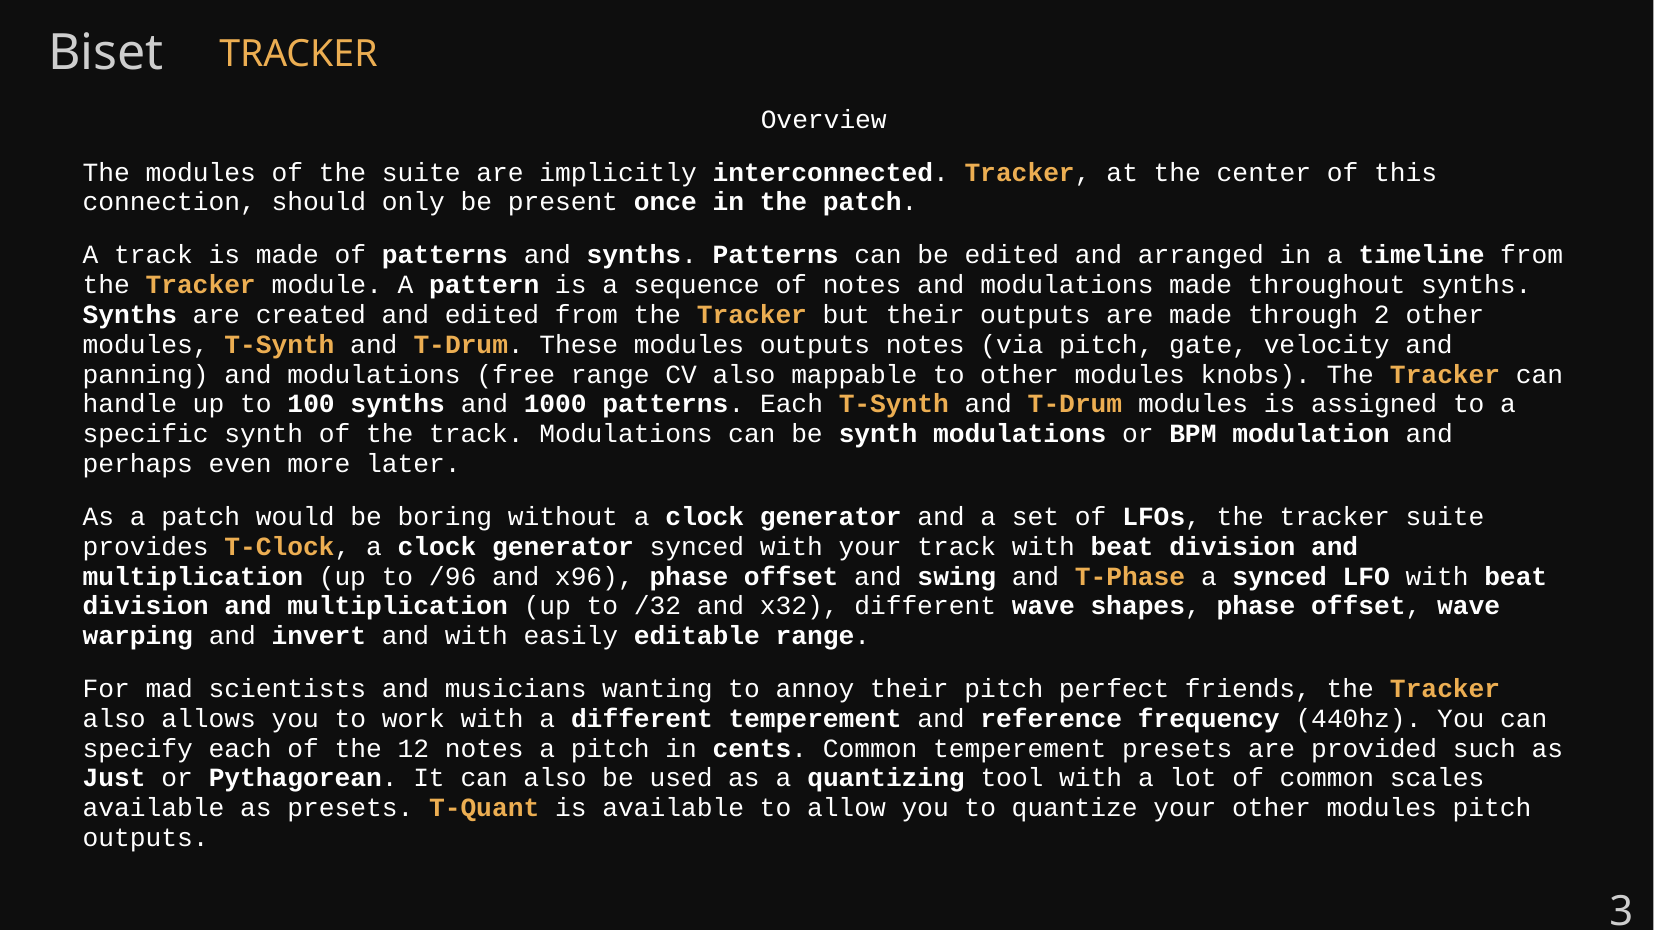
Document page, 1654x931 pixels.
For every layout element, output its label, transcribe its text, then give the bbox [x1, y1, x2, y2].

text_box 3 [1594, 873, 1654, 931]
title Biset [5, 23, 207, 77]
text_box TRACKER [204, 19, 393, 80]
list Overview The modules of the suite are implicitly interconnected. Tracker, at the center of this connection, should only be present once in the patch. A track is made of patterns and synths. Patterns can be edited and arranged in a timeline from the Tracker module. A pattern is a sequence of notes and modulations made throughout synths. Synths are created and edited from the Tracker but their outputs are made through 2 other modules, T-Synth and T-Drum. These modules outputs notes (via pitch, gate, velocity and panning) and modulations (free range CV also mappable to other modules knobs). The Tracker can handle up to 100 synths and 1000 patterns. Each T-Synth and T-Drum modules is assigned to a specific synth of the track. Modulations can be synth modulations or BPM modulation and perhaps even more later. As a patch would be boring without a clock generator and a set of LFOs, the tracker suite provides T-Clock, a clock generator synced with your track with beat division and multiplication (up to /96 and x96), phase offset and swing and T-Phase a synced LFO with beat division and multiplication (up to /32 and x32), different wave shapes, phase offset, wave warping and invert and with easily editable range. For mad scientists and musicians wanting to annoy their pitch perfect friends, the Tracker also allows you to work with a different temperement and reference frequency (440hz). You can specify each of the 12 notes a pitch in cents. Common temperement presets are provided such as Just or Pythagorean. It can also be used as a quantizing tool with a lot of common scales available as presets. T-Quant is available to allow you to quantize your other modules pitch outputs. [82, 106, 1565, 857]
